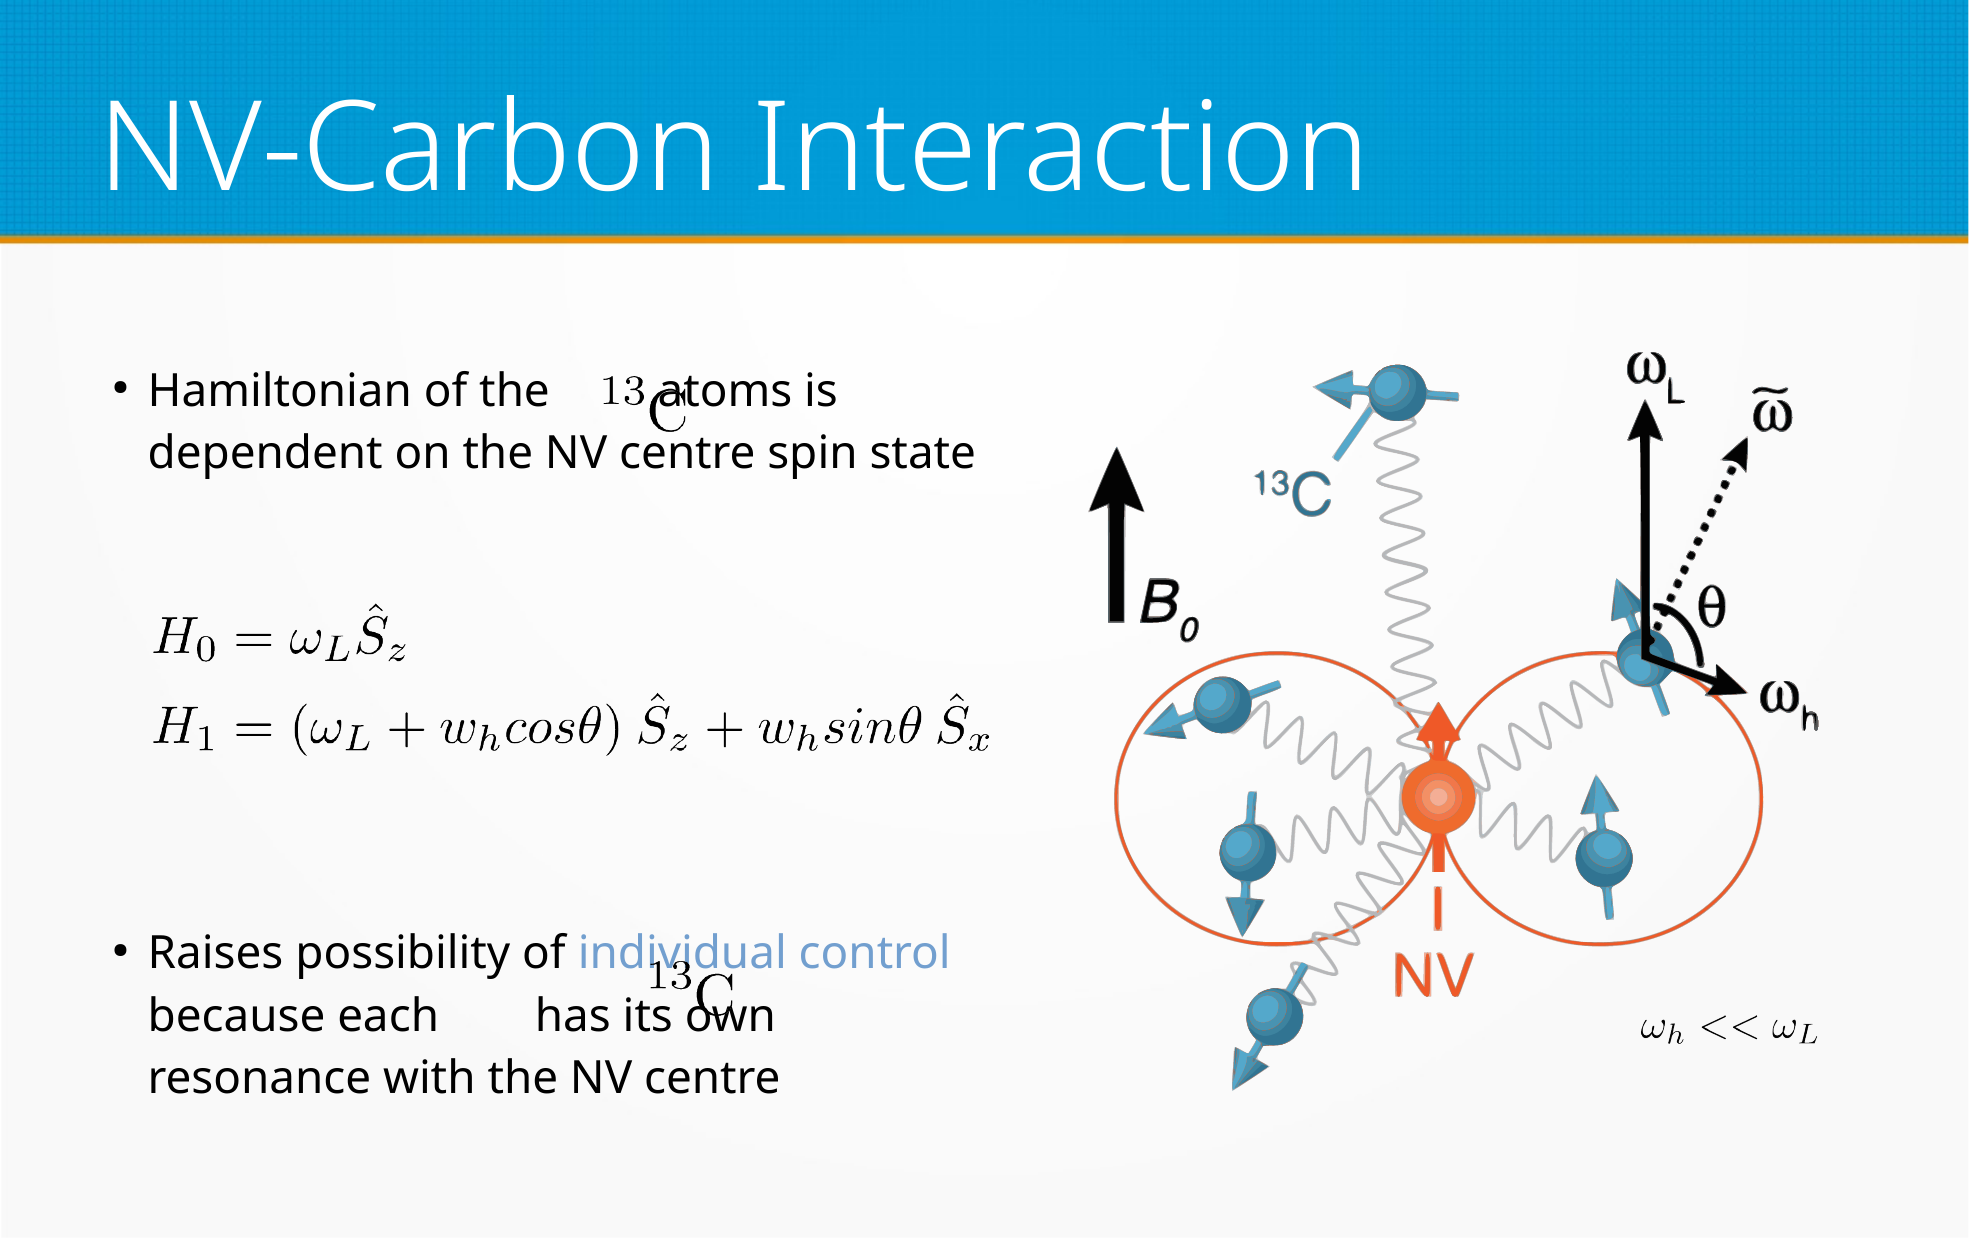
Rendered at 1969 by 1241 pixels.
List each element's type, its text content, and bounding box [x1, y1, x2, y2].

picture [0, 233, 1969, 1241]
text_box Hamiltonian of the atoms is dependent on the NV centre spin state Raises possibility of individual control because each has its own resonance with the NV centre [106, 372, 1004, 1092]
title NV-Carbon Interaction [98, 19, 1870, 227]
